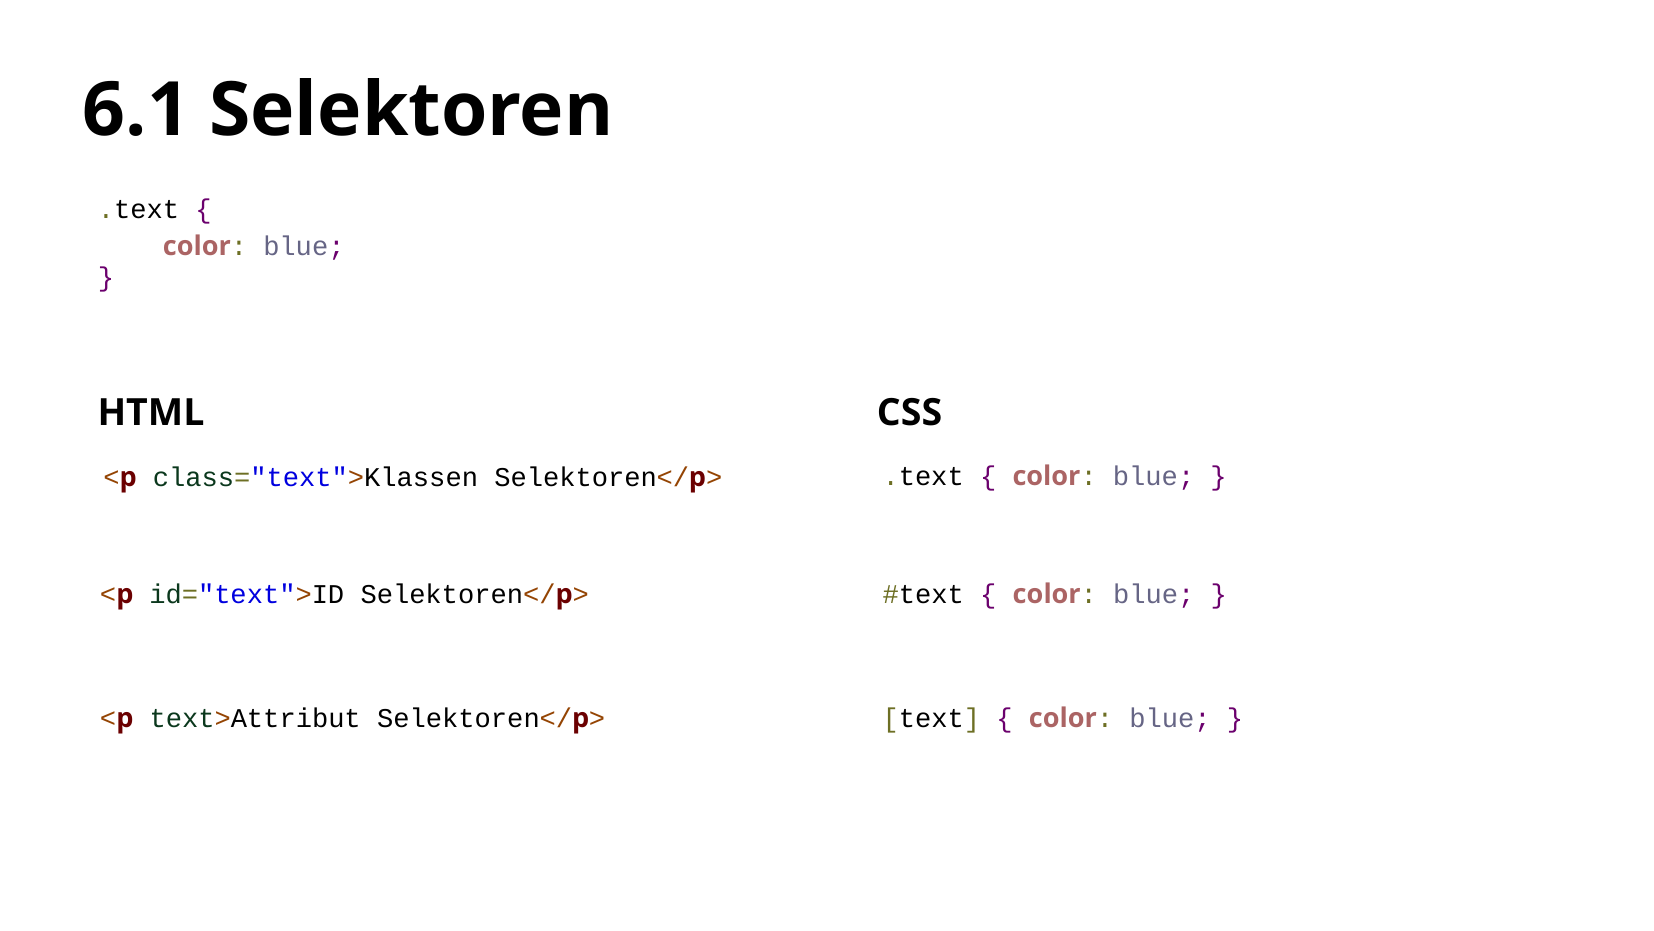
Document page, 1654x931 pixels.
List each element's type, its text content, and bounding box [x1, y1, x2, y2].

text_box HTML [82, 377, 207, 441]
title 6.1 Selektoren [82, 59, 1571, 154]
text_box <p class="text">Klassen Selektoren</p> [88, 450, 736, 497]
text_box .text { color: blue; } [867, 448, 1255, 495]
text_box [text] { color: blue; } [867, 691, 1272, 737]
text_box <p id="text">ID Selektoren</p> [85, 566, 603, 613]
text_box <p text>Attribut Selektoren</p> [85, 691, 619, 737]
text_box #text { color: blue; } [867, 566, 1255, 613]
text_box .text { color: blue; } [83, 188, 1536, 355]
text_box CSS [862, 377, 954, 441]
